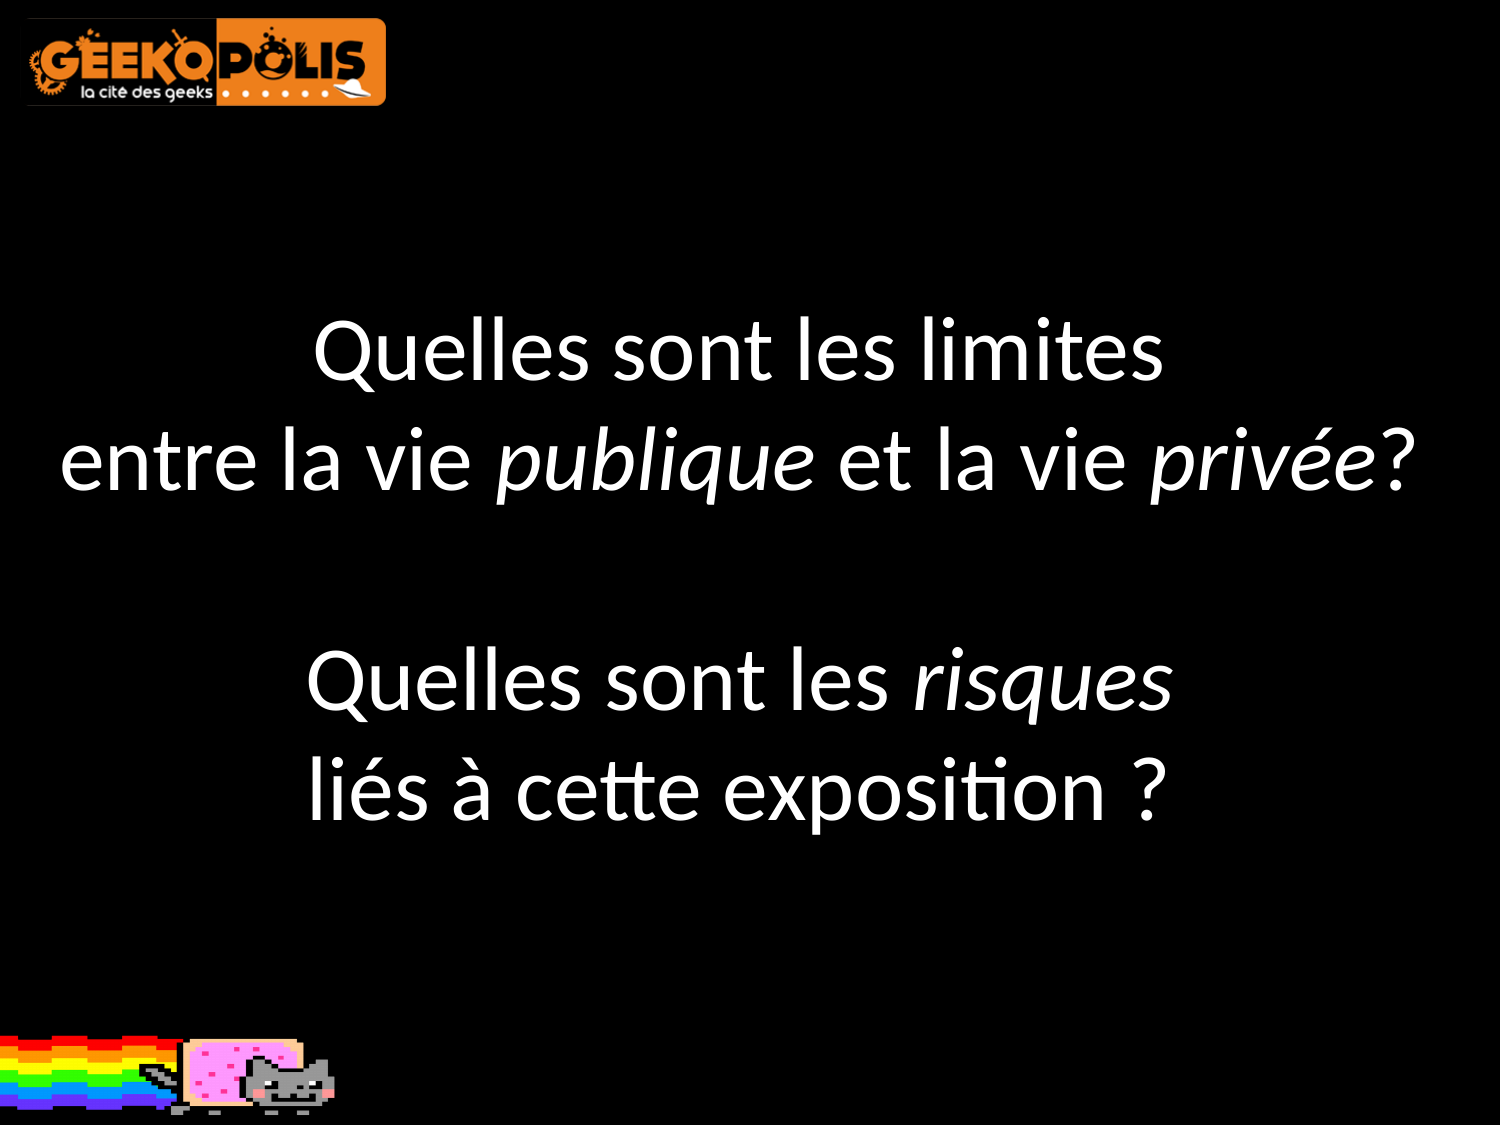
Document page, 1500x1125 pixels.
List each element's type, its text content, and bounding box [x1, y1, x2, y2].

text_box Quelles sont les limites entre la vie publique et la vie privée? Quelles sont les risques liés à cette exposition ? [0, 281, 1500, 847]
picture [17, 11, 390, 113]
picture [0, 1027, 343, 1121]
